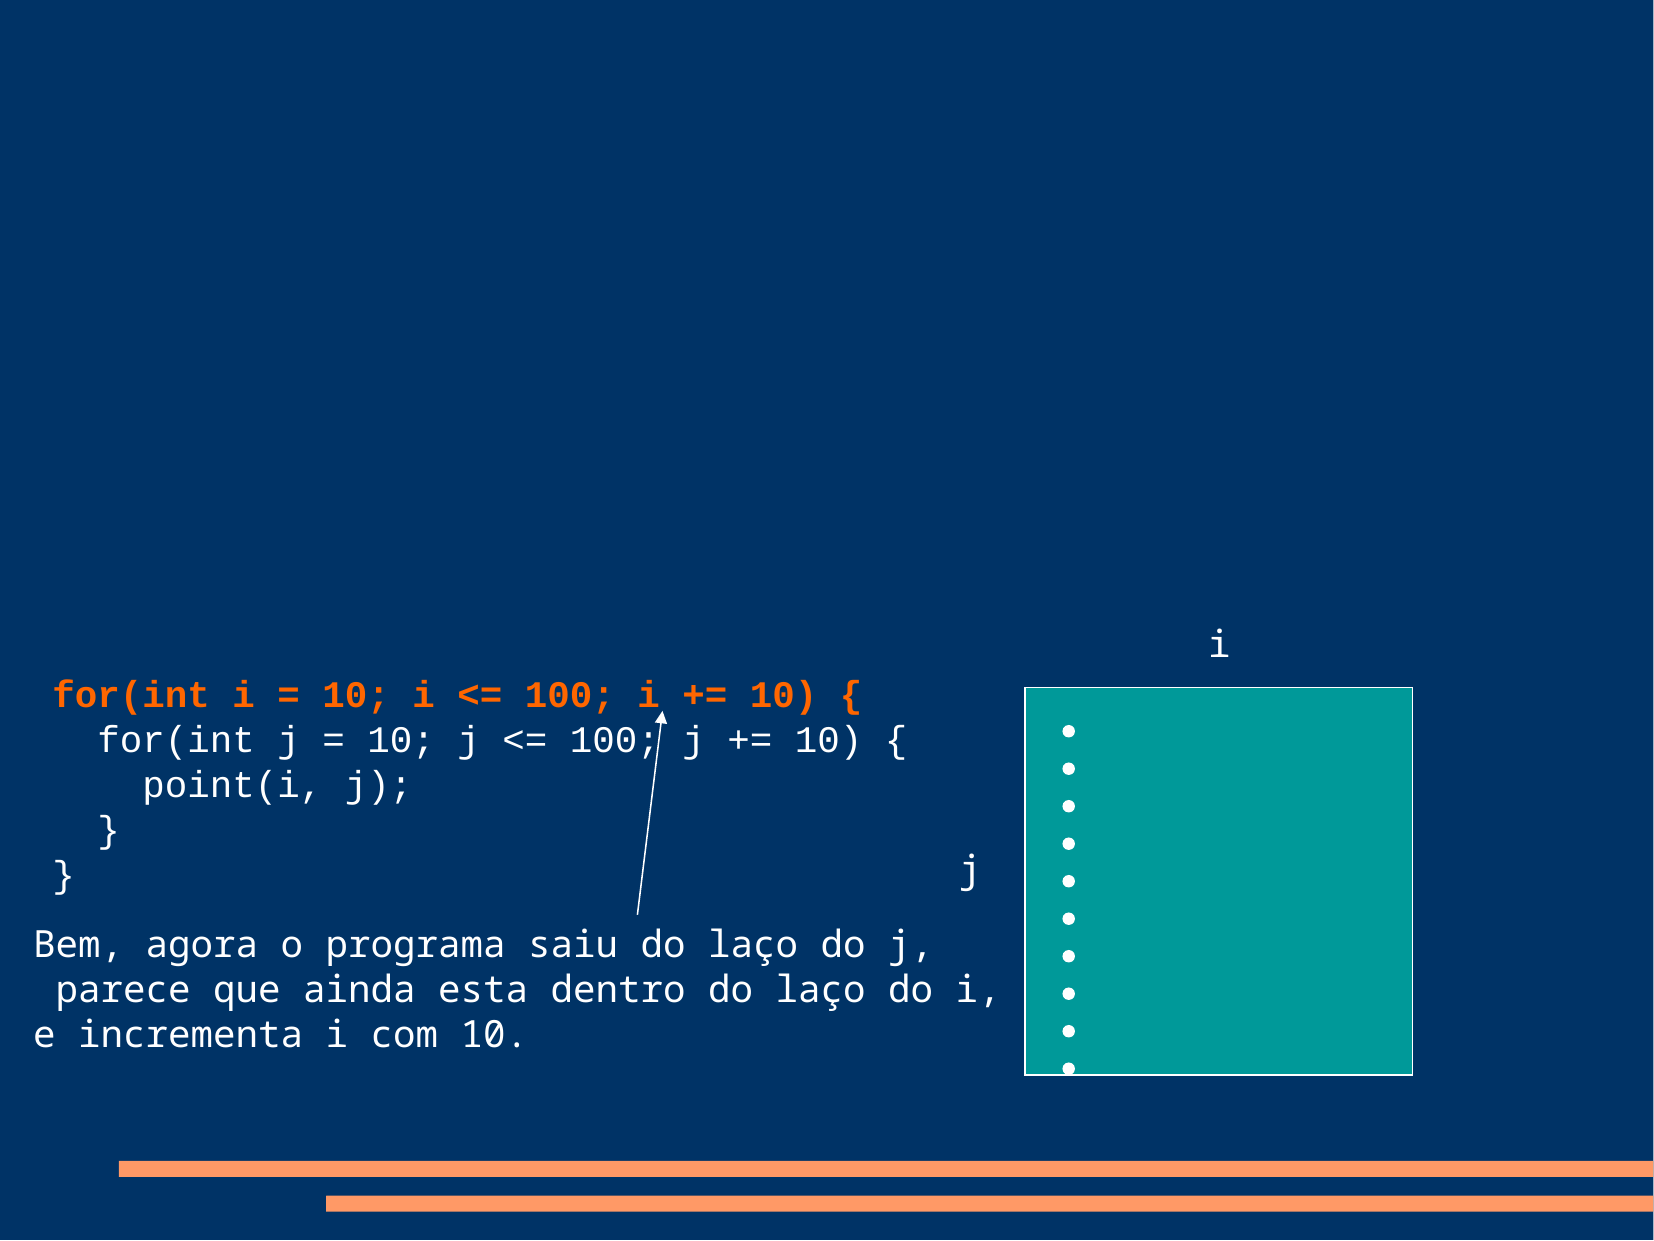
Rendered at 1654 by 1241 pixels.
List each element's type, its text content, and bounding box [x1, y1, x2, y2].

text_box for(int i = 10; i <= 100; i += 10) { for(int j = 10; j <= 100; j += 10) { point(i, j); } } [37, 662, 963, 903]
text_box i [1193, 612, 1246, 673]
text_box j [944, 837, 997, 898]
text_box Bem, agora o programa saiu do laço do j, parece que ainda esta dentro do laço do i, e incrementa i com 10. [18, 912, 1039, 1063]
text_box [1024, 687, 1413, 1075]
